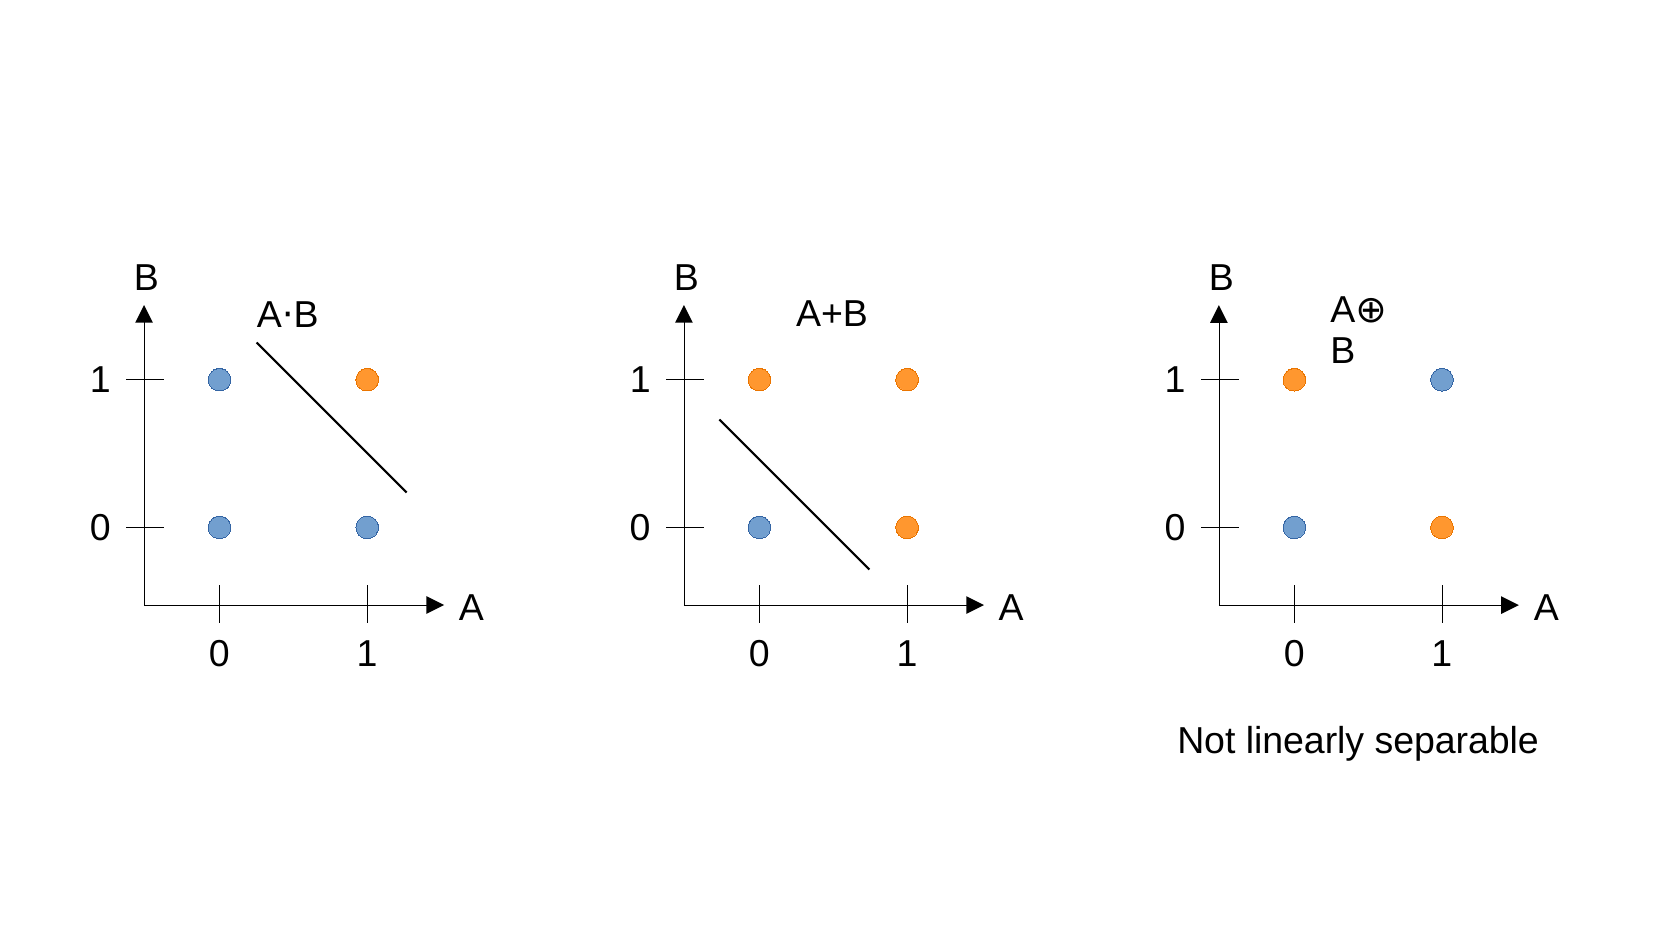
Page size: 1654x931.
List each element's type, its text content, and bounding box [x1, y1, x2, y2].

text_box A [983, 579, 1039, 637]
text_box [748, 368, 771, 391]
text_box A⋅B [242, 285, 344, 343]
text_box 0 [614, 498, 666, 556]
text_box 1 [75, 351, 126, 409]
text_box 0 [75, 498, 126, 556]
text_box B [1194, 248, 1249, 306]
text_box A⊕B [1315, 280, 1426, 338]
text_box B [659, 248, 714, 306]
text_box [895, 516, 919, 539]
text_box [355, 516, 379, 539]
text_box 0 [1149, 498, 1201, 556]
text_box 1 [614, 351, 666, 409]
text_box 1 [881, 624, 933, 682]
text_box [355, 368, 379, 391]
text_box 0 [734, 624, 785, 682]
text_box A [444, 579, 499, 637]
text_box 0 [1269, 624, 1320, 682]
text_box [208, 516, 231, 539]
text_box A [1518, 579, 1574, 637]
text_box 1 [341, 624, 393, 682]
text_box [748, 516, 771, 539]
text_box [1430, 516, 1454, 539]
text_box 1 [1149, 351, 1201, 409]
text_box [895, 368, 919, 391]
text_box [1430, 368, 1454, 392]
text_box [1283, 368, 1306, 392]
text_box [1283, 516, 1306, 539]
text_box 0 [194, 624, 245, 682]
text_box A+B [781, 285, 883, 342]
text_box [208, 368, 231, 391]
text_box B [119, 248, 174, 306]
text_box 1 [1416, 624, 1468, 682]
text_box Not linearly separable [1162, 712, 1555, 770]
